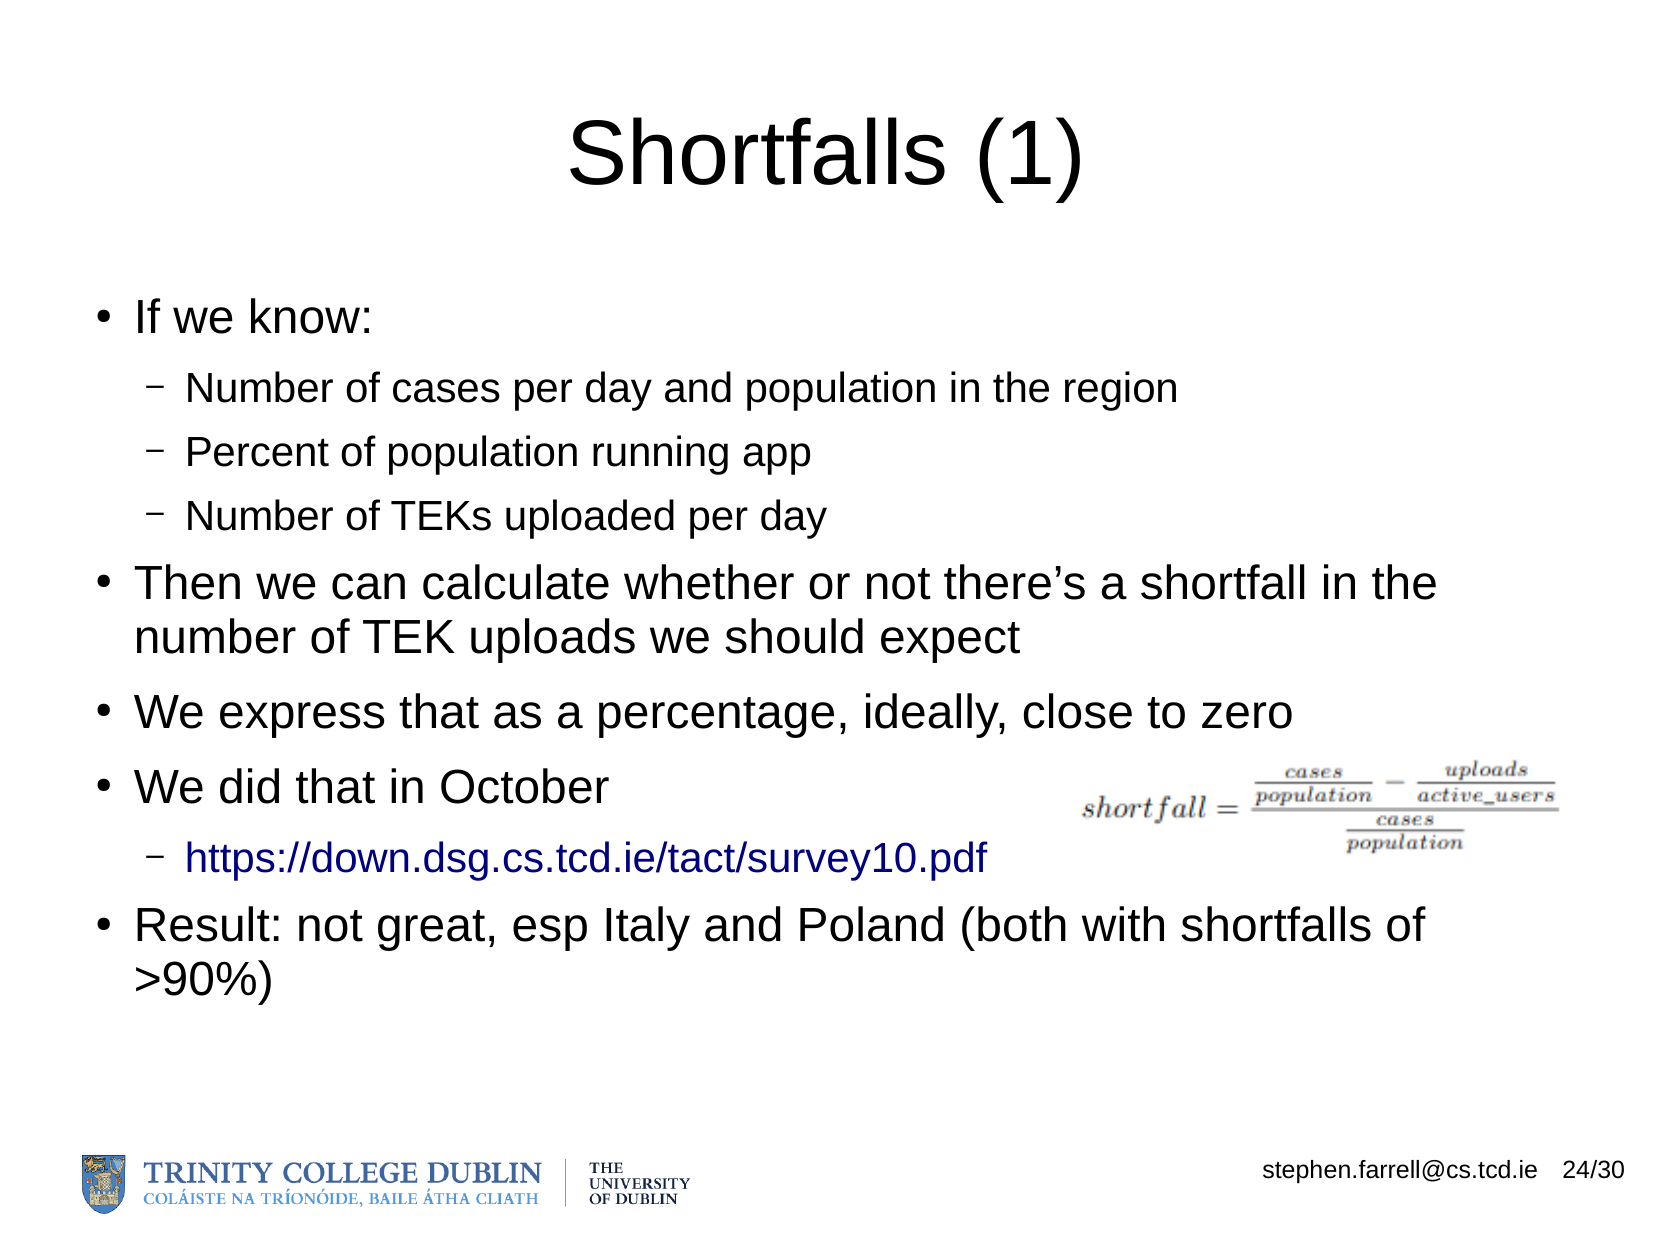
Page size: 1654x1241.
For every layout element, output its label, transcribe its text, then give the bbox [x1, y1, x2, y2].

picture [1033, 735, 1644, 883]
list If we know: Number of cases per day and population in the region Percent of population running app Number of TEKs uploaded per day Then we can calculate whether or not there’s a shortfall in the number of TEK uploads we should expect We express that as a percentage, ideally, close to zero We did that in October https://down.dsg.cs.tcd.ie/tact/survey10.pdf Result: not great, esp Italy and Poland (both with shortfalls of >90%) [82, 290, 1571, 1010]
picture [82, 1155, 694, 1214]
title Shortfalls (1) [82, 49, 1571, 257]
